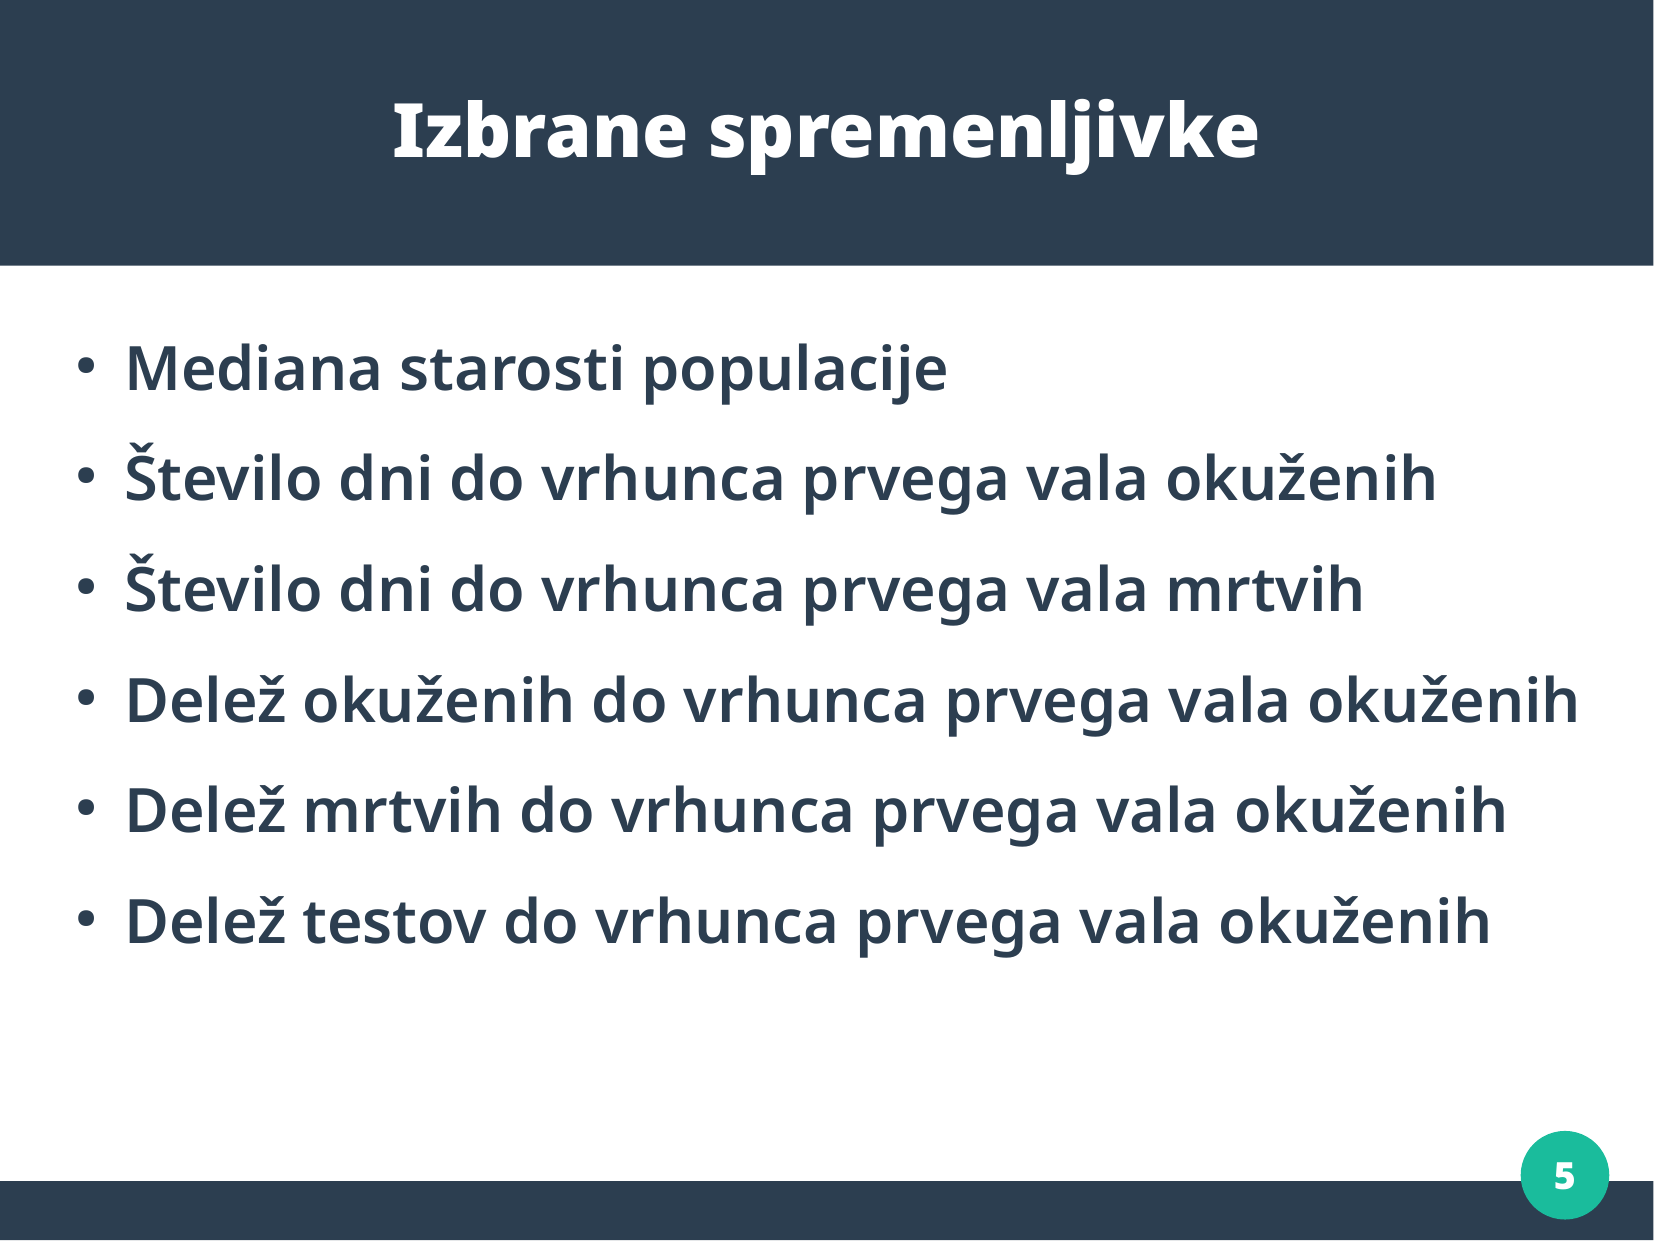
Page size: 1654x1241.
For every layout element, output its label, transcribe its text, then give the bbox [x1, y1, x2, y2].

title Izbrane spremenljivke [59, 49, 1595, 207]
list Mediana starosti populacije Število dni do vrhunca prvega vala okuženih Število dni do vrhunca prvega vala mrtvih Delež okuženih do vrhunca prvega vala okuženih Delež mrtvih do vrhunca prvega vala okuženih Delež testov do vrhunca prvega vala okuženih [59, 324, 1595, 1152]
